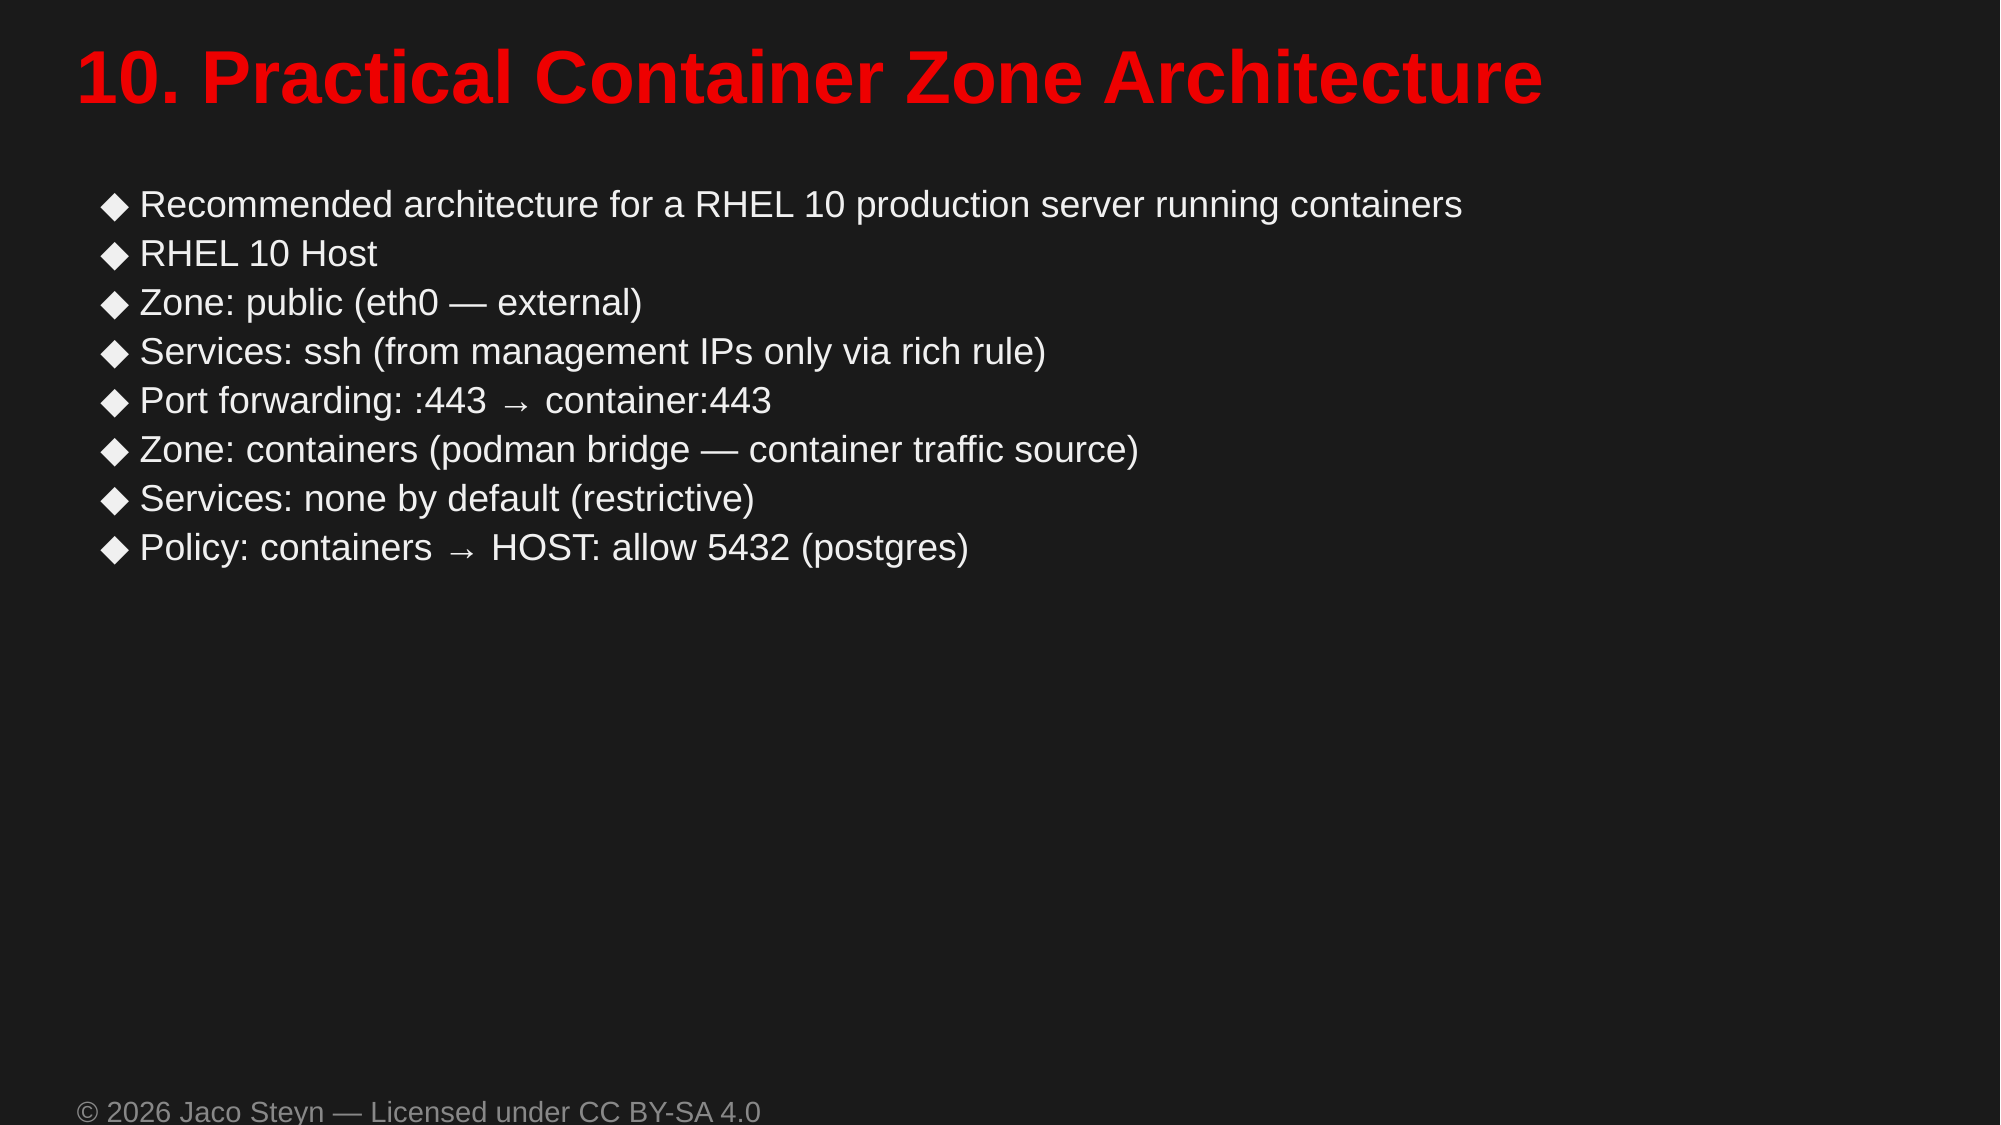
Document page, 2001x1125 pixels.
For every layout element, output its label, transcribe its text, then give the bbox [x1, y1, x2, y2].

text_box 10. Practical Container Zone Architecture [59, 23, 1942, 154]
text_box © 2026 Jaco Steyn — Licensed under CC BY-SA 4.0 [59, 1083, 1942, 1120]
text_box ◆ Recommended architecture for a RHEL 10 production server running containers ◆ RHEL 10 Host ◆ Zone: public (eth0 — external) ◆ Services: ssh (from management IPs only via rich rule) ◆ Port forwarding: :443 → container:443 ◆ Zone: containers (podman bridge — container traffic source) ◆ Services: none by default (restrictive) ◆ Policy: containers → HOST: allow 5432 (postgres) [59, 171, 1942, 1083]
